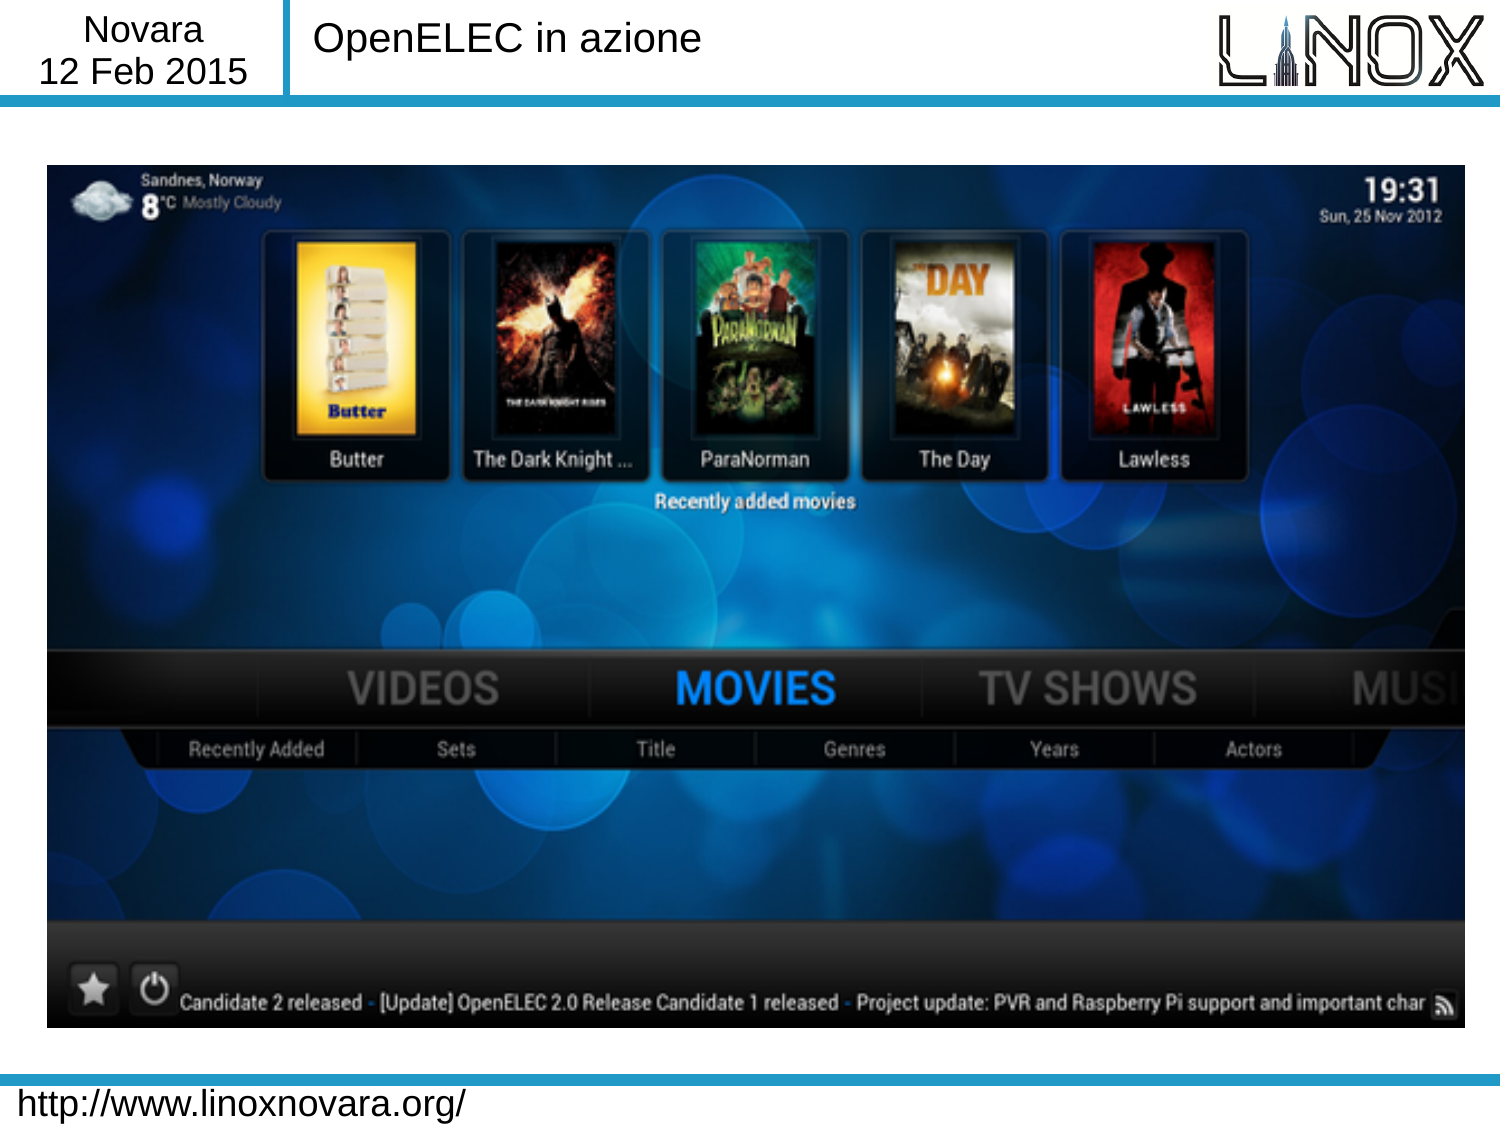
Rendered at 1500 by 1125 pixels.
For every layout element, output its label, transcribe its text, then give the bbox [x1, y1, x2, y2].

picture [0, 0, 1500, 107]
picture [47, 165, 1465, 1028]
list OpenELEC in azione [297, 7, 1323, 83]
picture [0, 1074, 1500, 1086]
